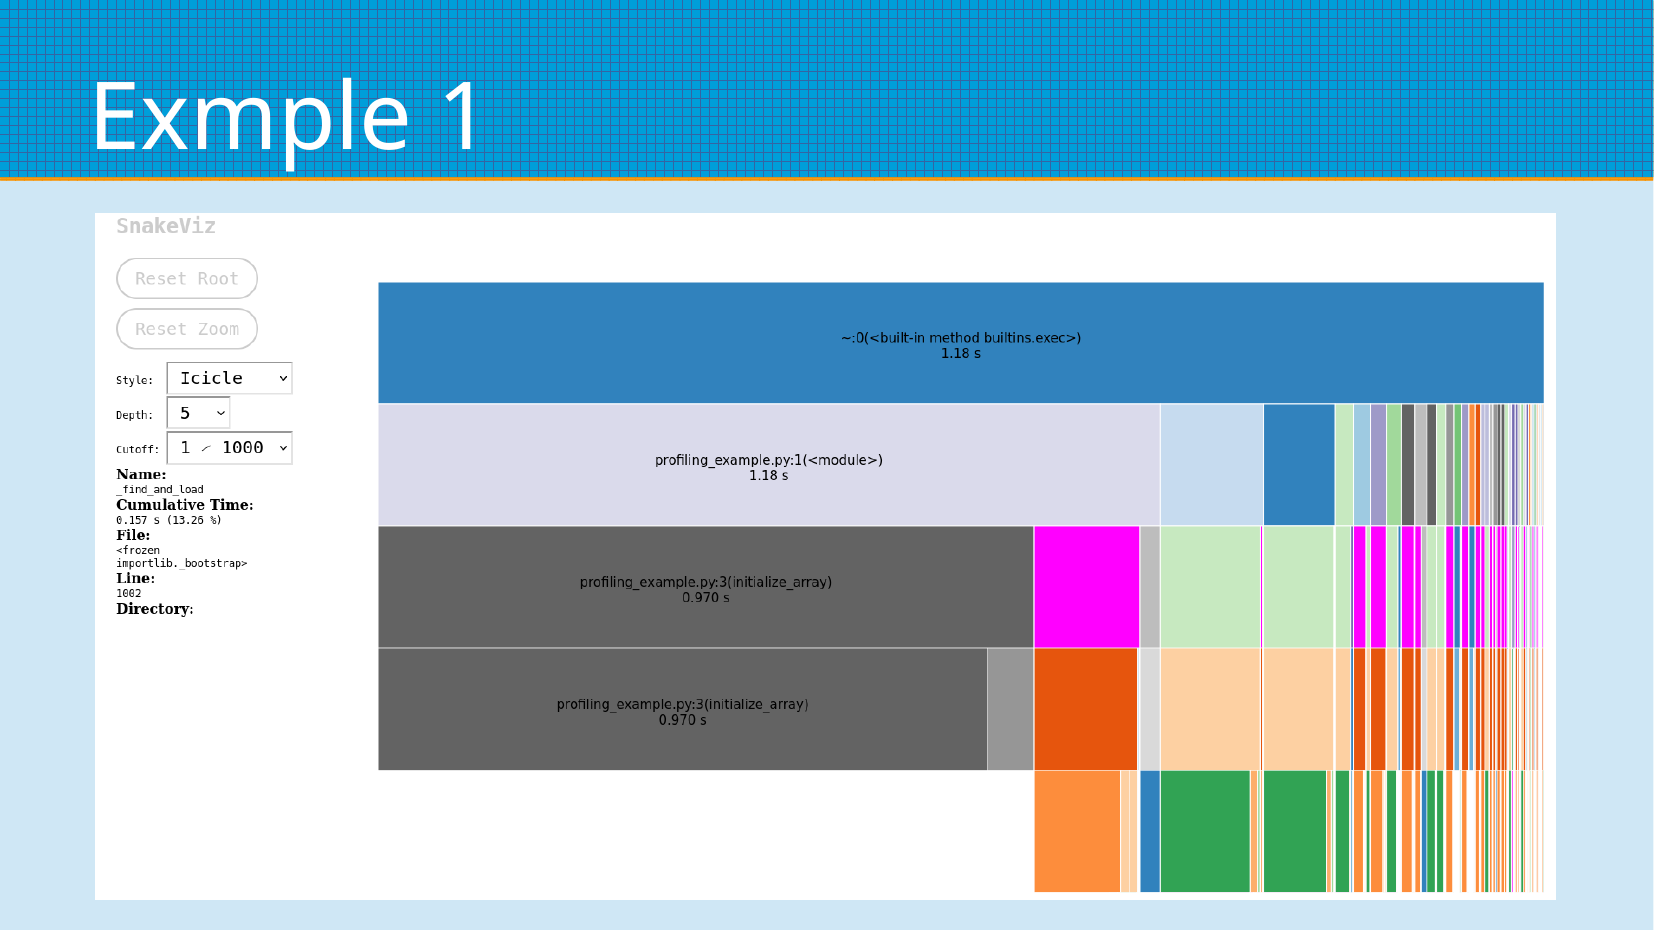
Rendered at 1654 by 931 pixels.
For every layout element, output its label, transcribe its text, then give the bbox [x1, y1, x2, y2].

picture [95, 213, 1556, 901]
title Exmple 1 [88, 14, 1565, 178]
